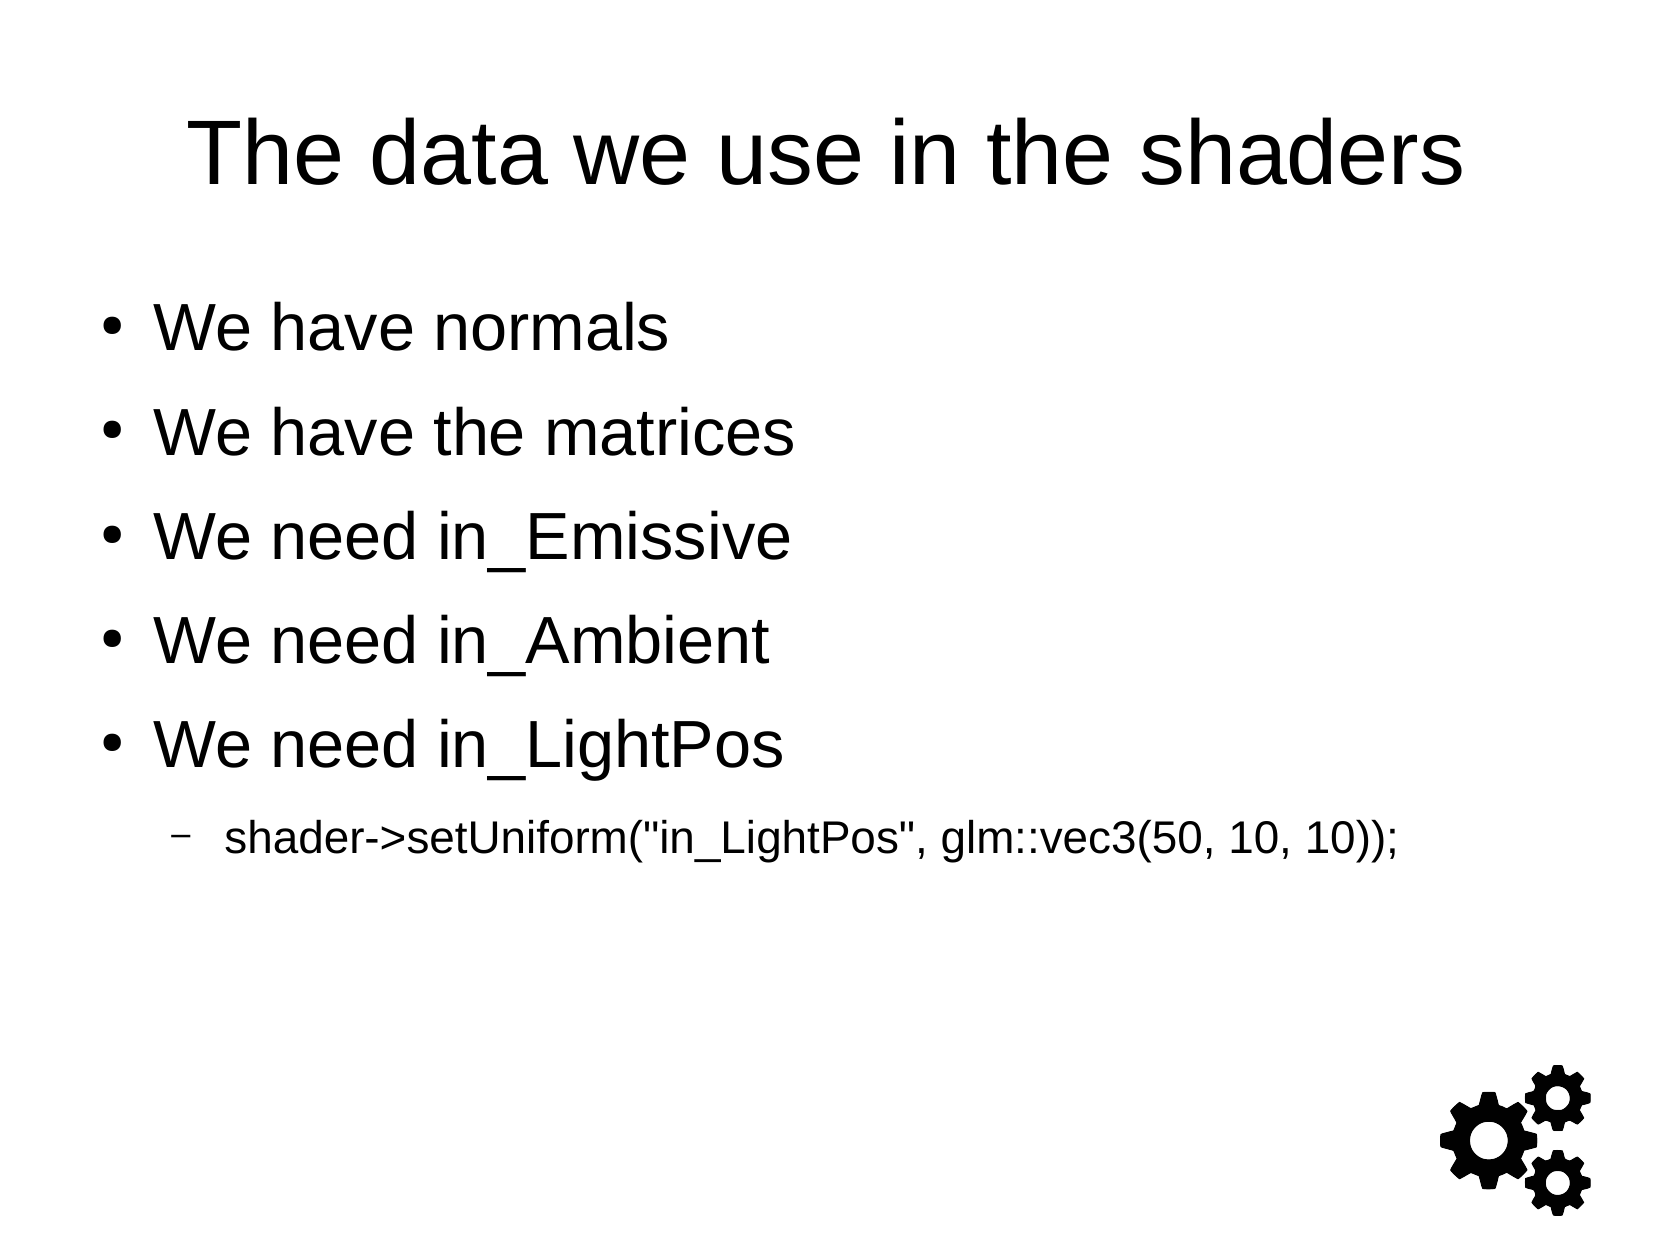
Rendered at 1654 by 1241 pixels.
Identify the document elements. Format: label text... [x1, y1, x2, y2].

list We have normals We have the matrices We need in_Emissive We need in_Ambient We need in_LightPos shader->setUniform("in_LightPos", glm::vec3(50, 10, 10)); [82, 290, 1571, 1010]
title The data we use in the shaders [82, 49, 1571, 257]
picture [1440, 1065, 1591, 1216]
